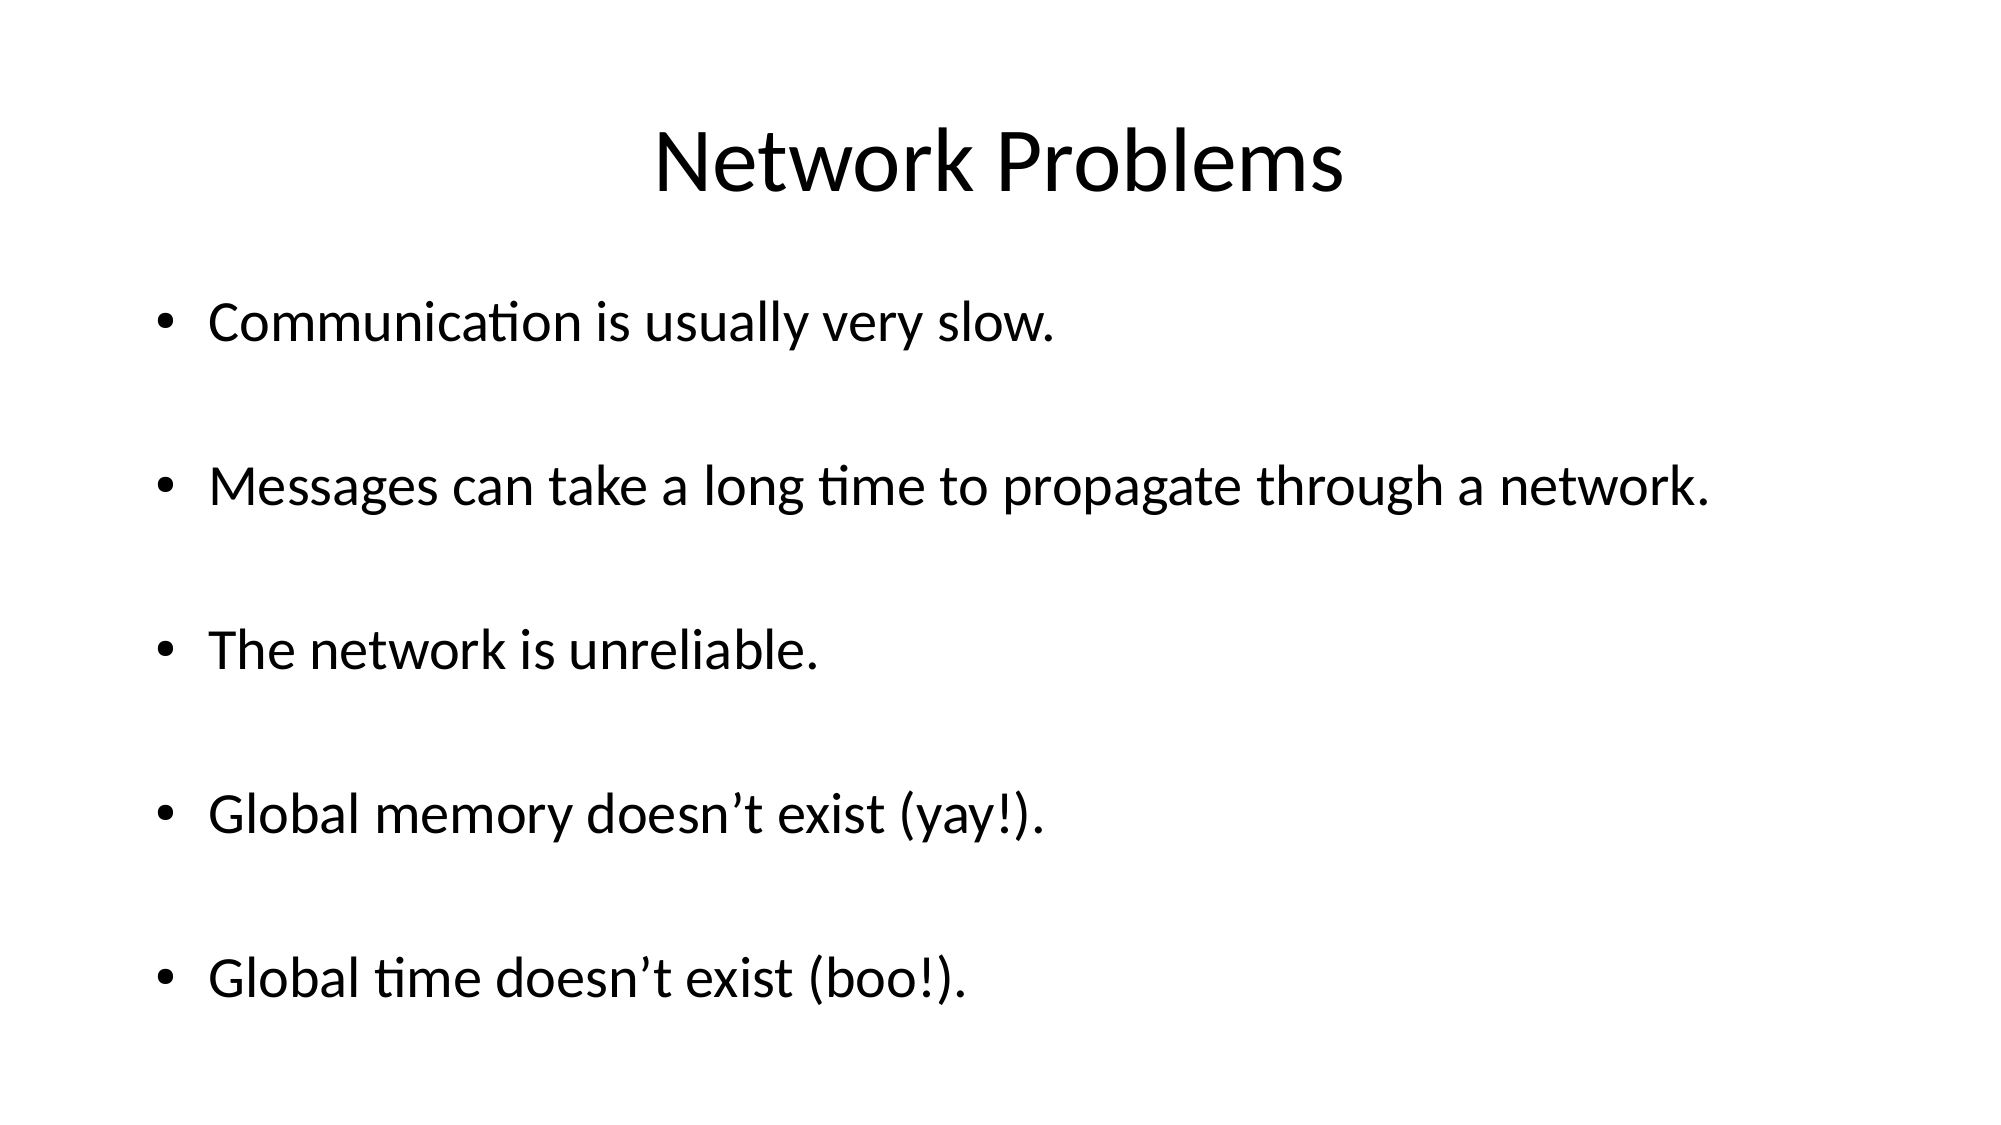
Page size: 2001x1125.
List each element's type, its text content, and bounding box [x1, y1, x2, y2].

list Communication is usually very slow. Messages can take a long time to propagate through a network. The network is unreliable. Global memory doesn’t exist (yay!). Global time doesn’t exist (boo!). [137, 299, 1863, 1014]
title Network Problems [137, 59, 1863, 278]
